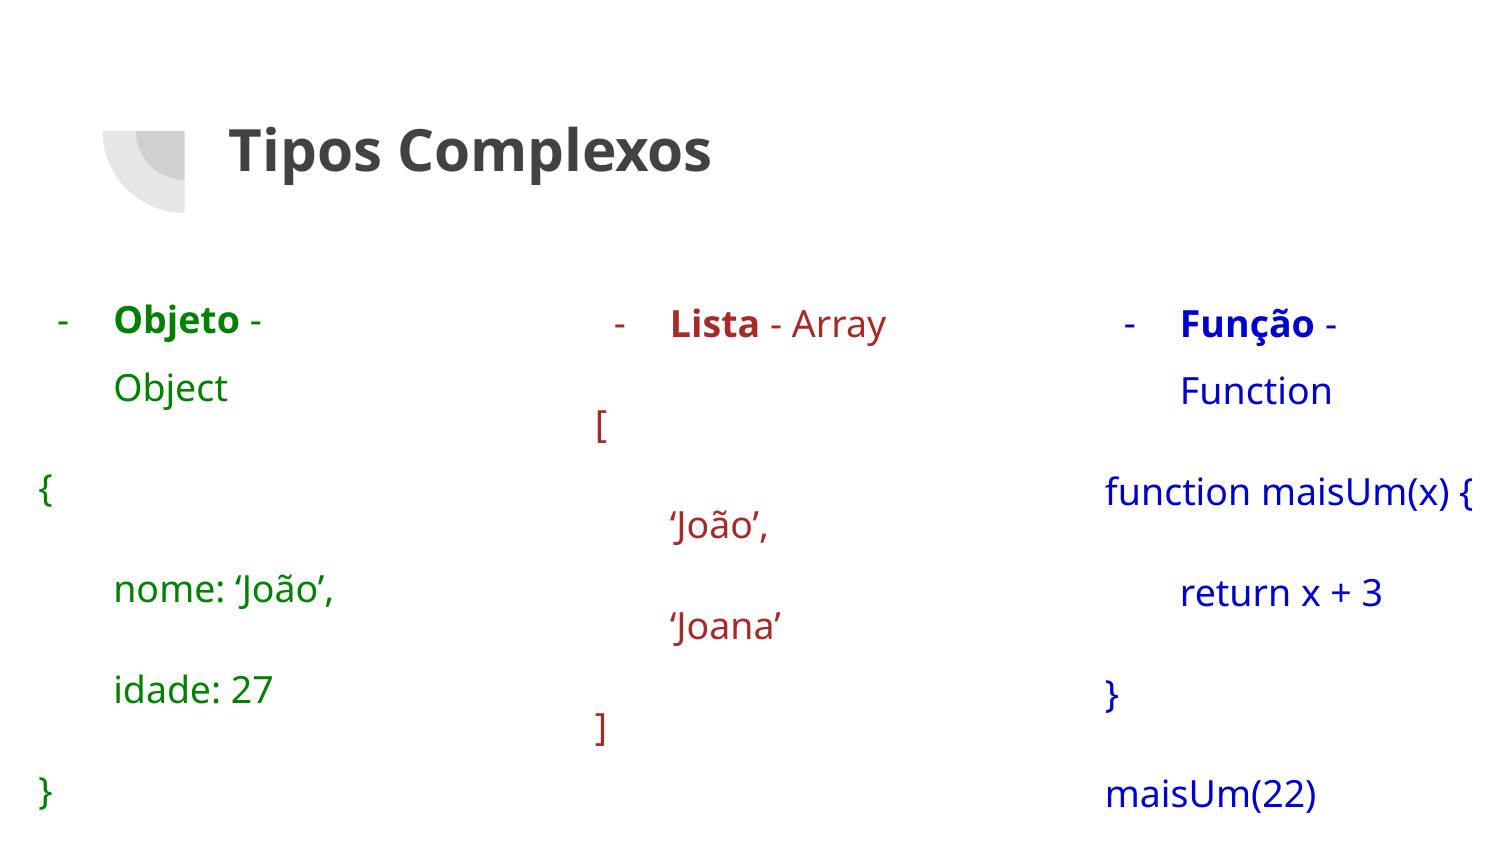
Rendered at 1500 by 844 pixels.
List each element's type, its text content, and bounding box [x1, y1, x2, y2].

list Função - Function function maisUm(x) { return x + 3 } maisUm(22) [1089, 262, 1500, 819]
list Objeto - Object { nome: ‘João’, idade: 27 } [23, 258, 402, 822]
title Tipos Complexos [213, 98, 1368, 263]
list Lista - Array [ ‘João’, ‘Joana’ ] [579, 262, 912, 826]
